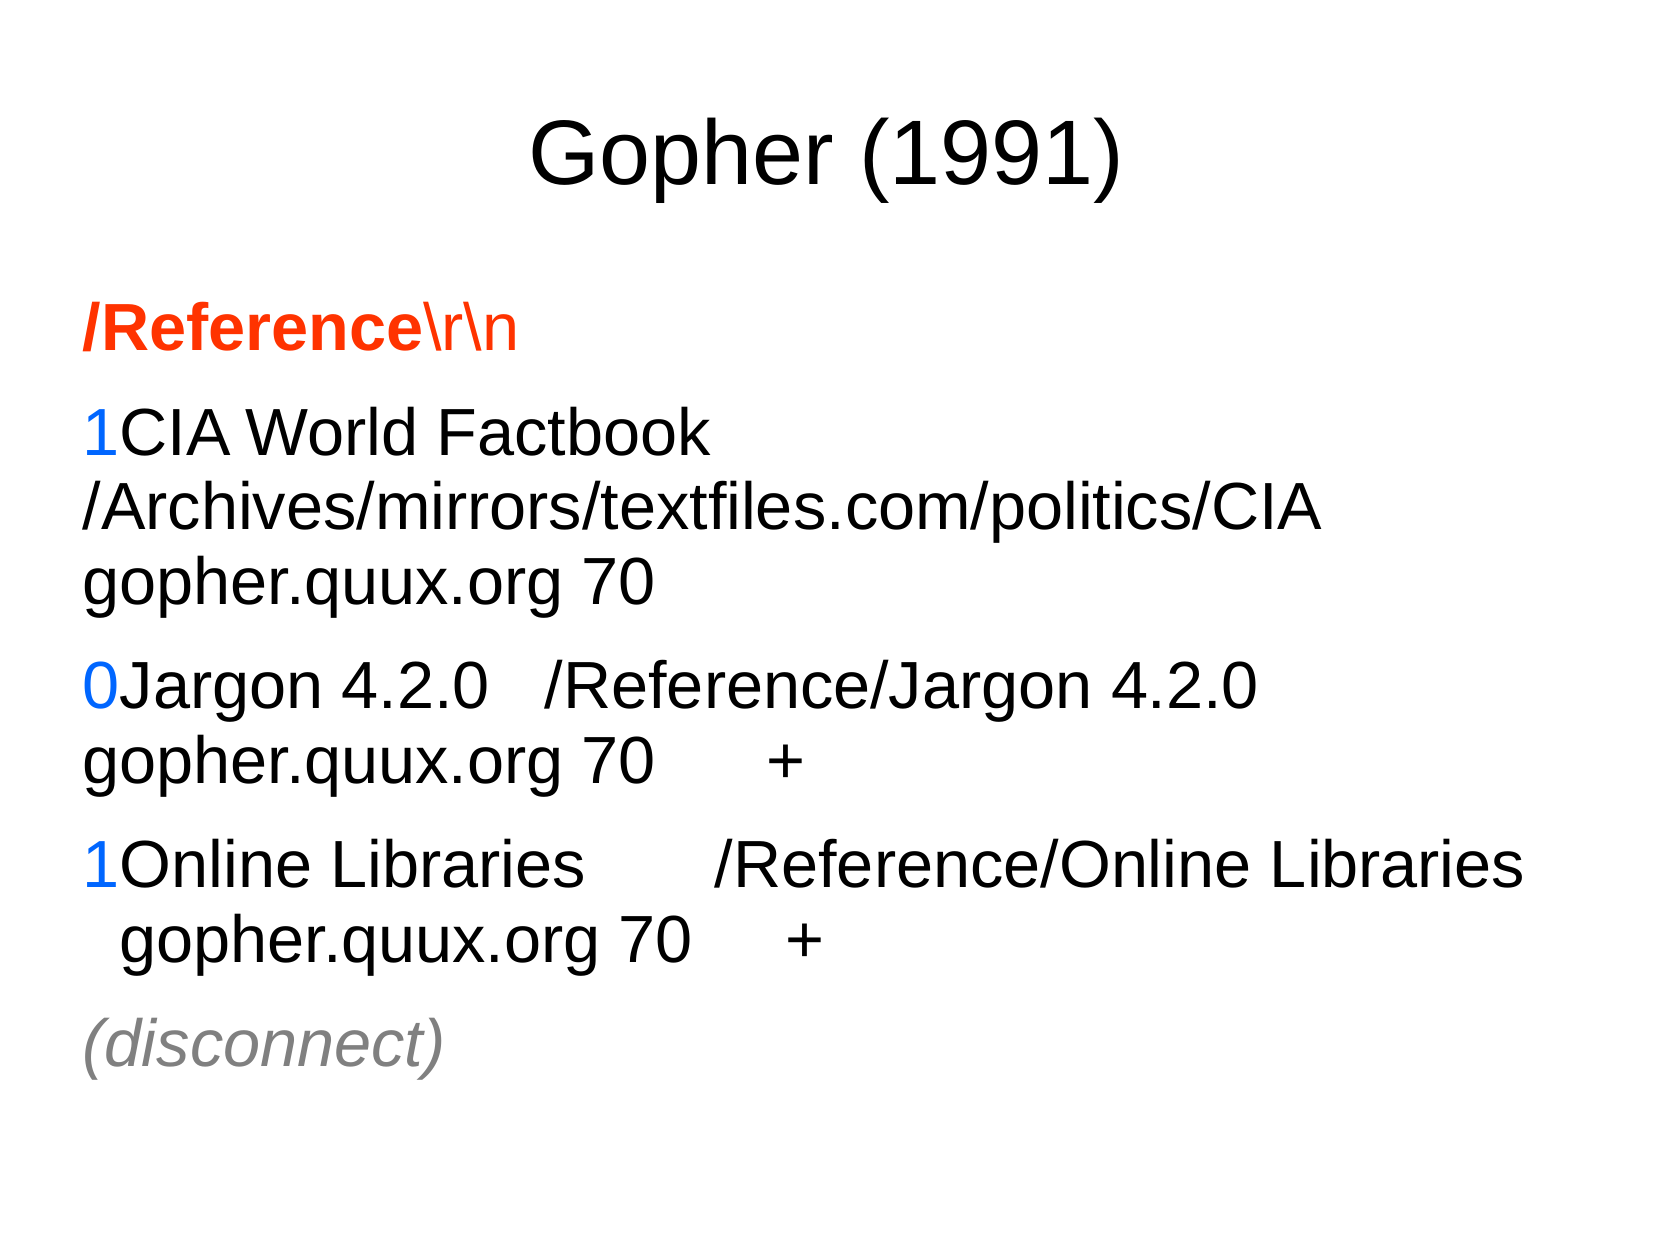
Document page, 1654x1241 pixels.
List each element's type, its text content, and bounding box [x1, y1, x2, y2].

title Gopher (1991) [82, 49, 1571, 257]
list /Reference\r\n 1CIA World Factbook /Archives/mirrors/textfiles.com/politics/CIA gopher.quux.org 70 0Jargon 4.2.0 /Reference/Jargon 4.2.0 gopher.quux.org 70 + 1Online Libraries /Reference/Online Libraries gopher.quux.org 70 + (disconnect) [82, 290, 1571, 1109]
